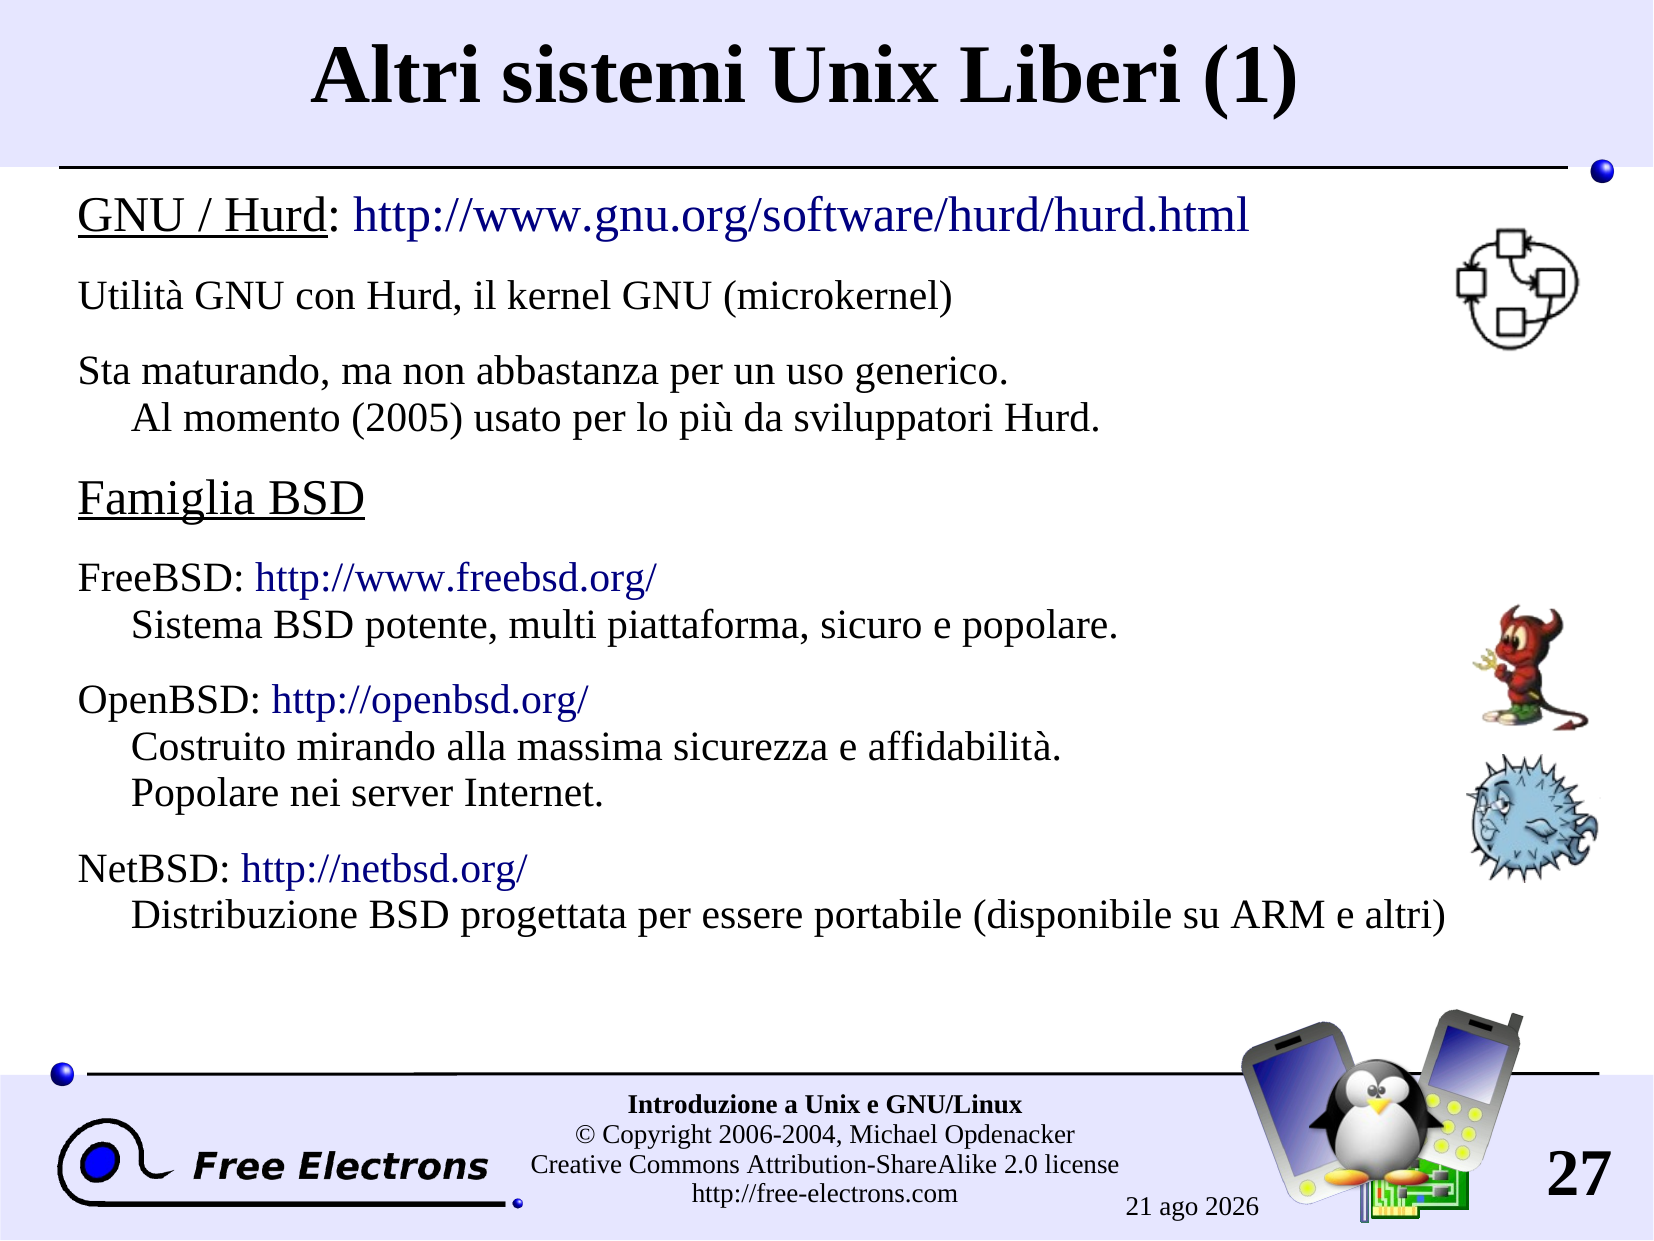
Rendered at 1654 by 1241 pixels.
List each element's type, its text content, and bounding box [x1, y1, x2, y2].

picture [50, 1107, 527, 1216]
picture [1466, 594, 1599, 746]
picture [1228, 1057, 1524, 1241]
title Altri sistemi Unix Liberi (1) [60, 12, 1551, 138]
picture [1466, 754, 1601, 883]
list GNU / Hurd: http://www.gnu.org/software/hurd/hurd.html Utilità GNU con Hurd, il kernel GNU (microkernel) Sta maturando, ma non abbastanza per un uso generico. Al momento (2005) usato per lo più da sviluppatori Hurd. Famiglia BSD FreeBSD: http://www.freebsd.org/ Sistema BSD potente, multi piattaforma, sicuro e popolare. OpenBSD: http://openbsd.org/ Costruito mirando alla massima sicurezza e affidabilità. Popolare nei server Internet. NetBSD: http://netbsd.org/ Distribuzione BSD progettata per essere portabile (disponibile su ARM e altri) [60, 187, 1594, 1057]
picture [1448, 222, 1585, 360]
